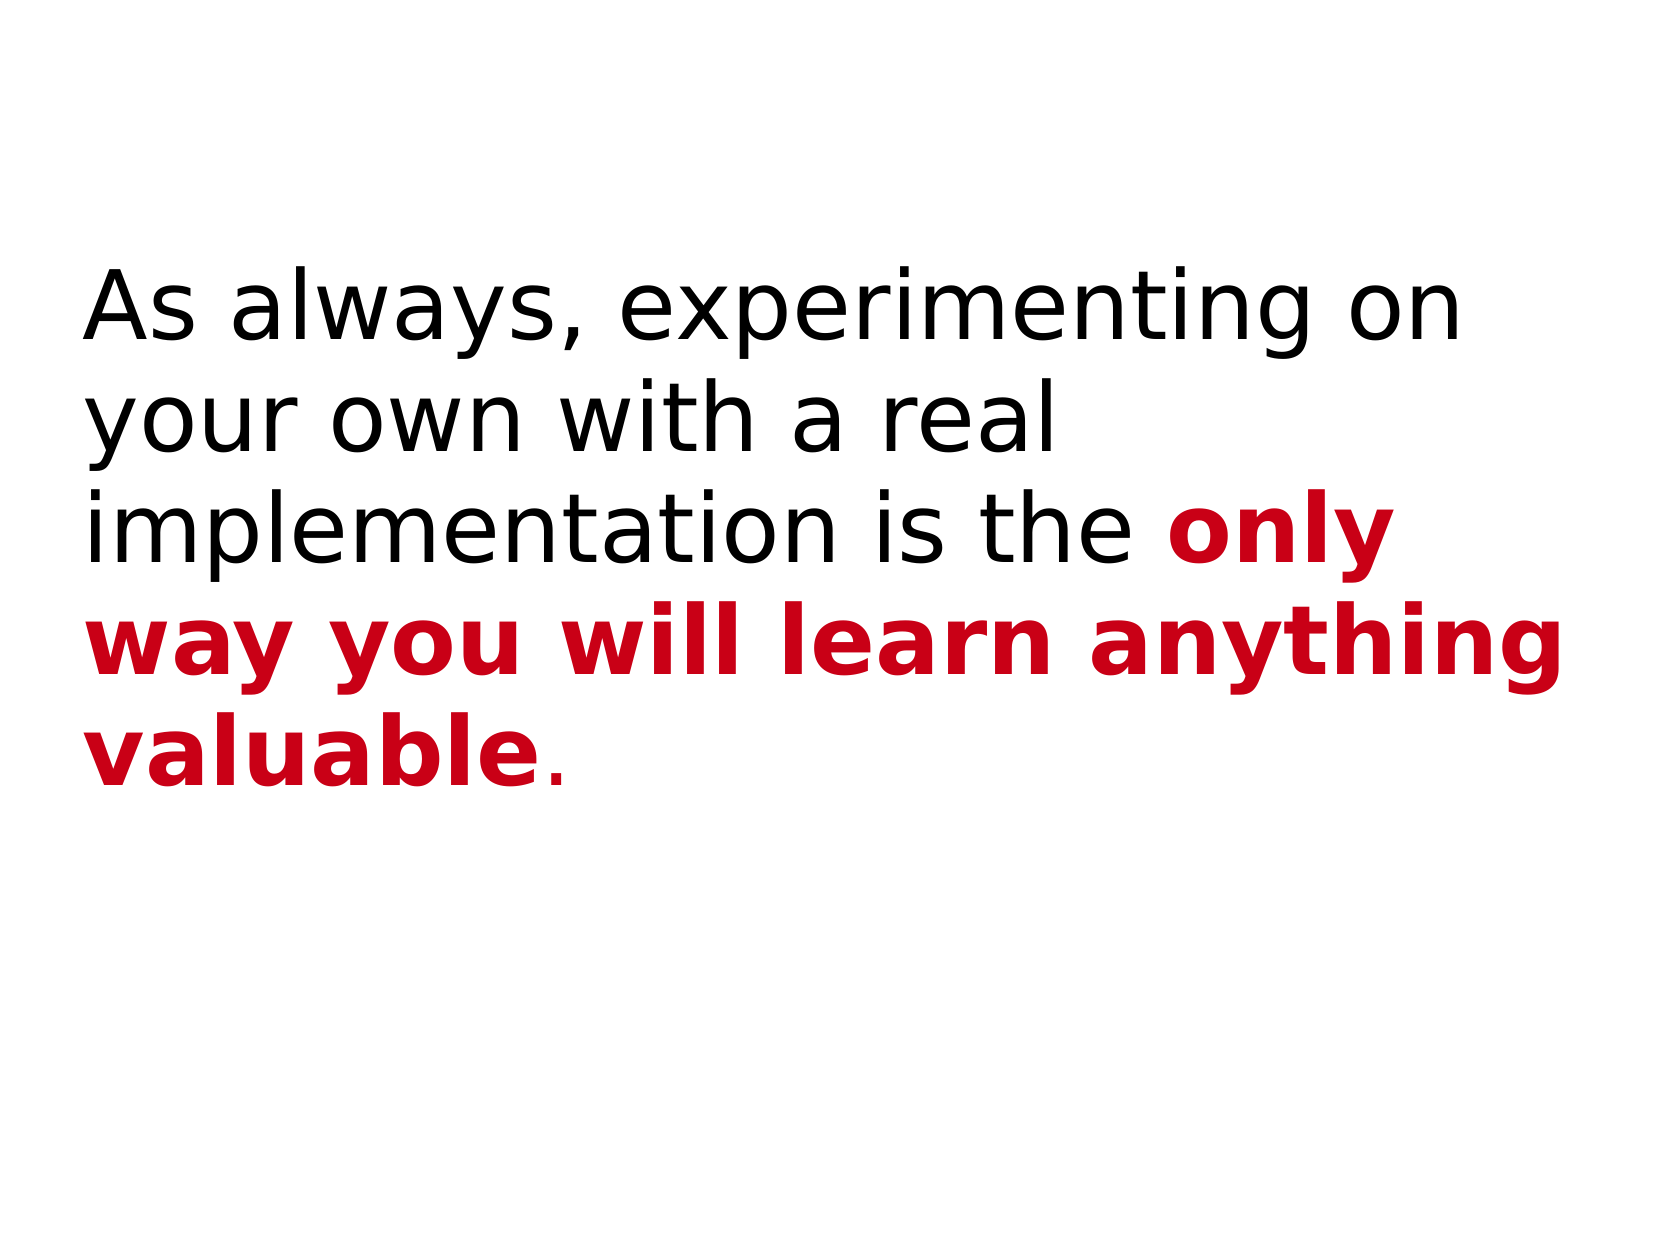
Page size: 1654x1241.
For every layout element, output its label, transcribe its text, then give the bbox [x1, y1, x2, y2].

subtitle As always, experimenting on your own with a real implementation is the only way you will learn anything valuable. [82, 49, 1571, 1109]
